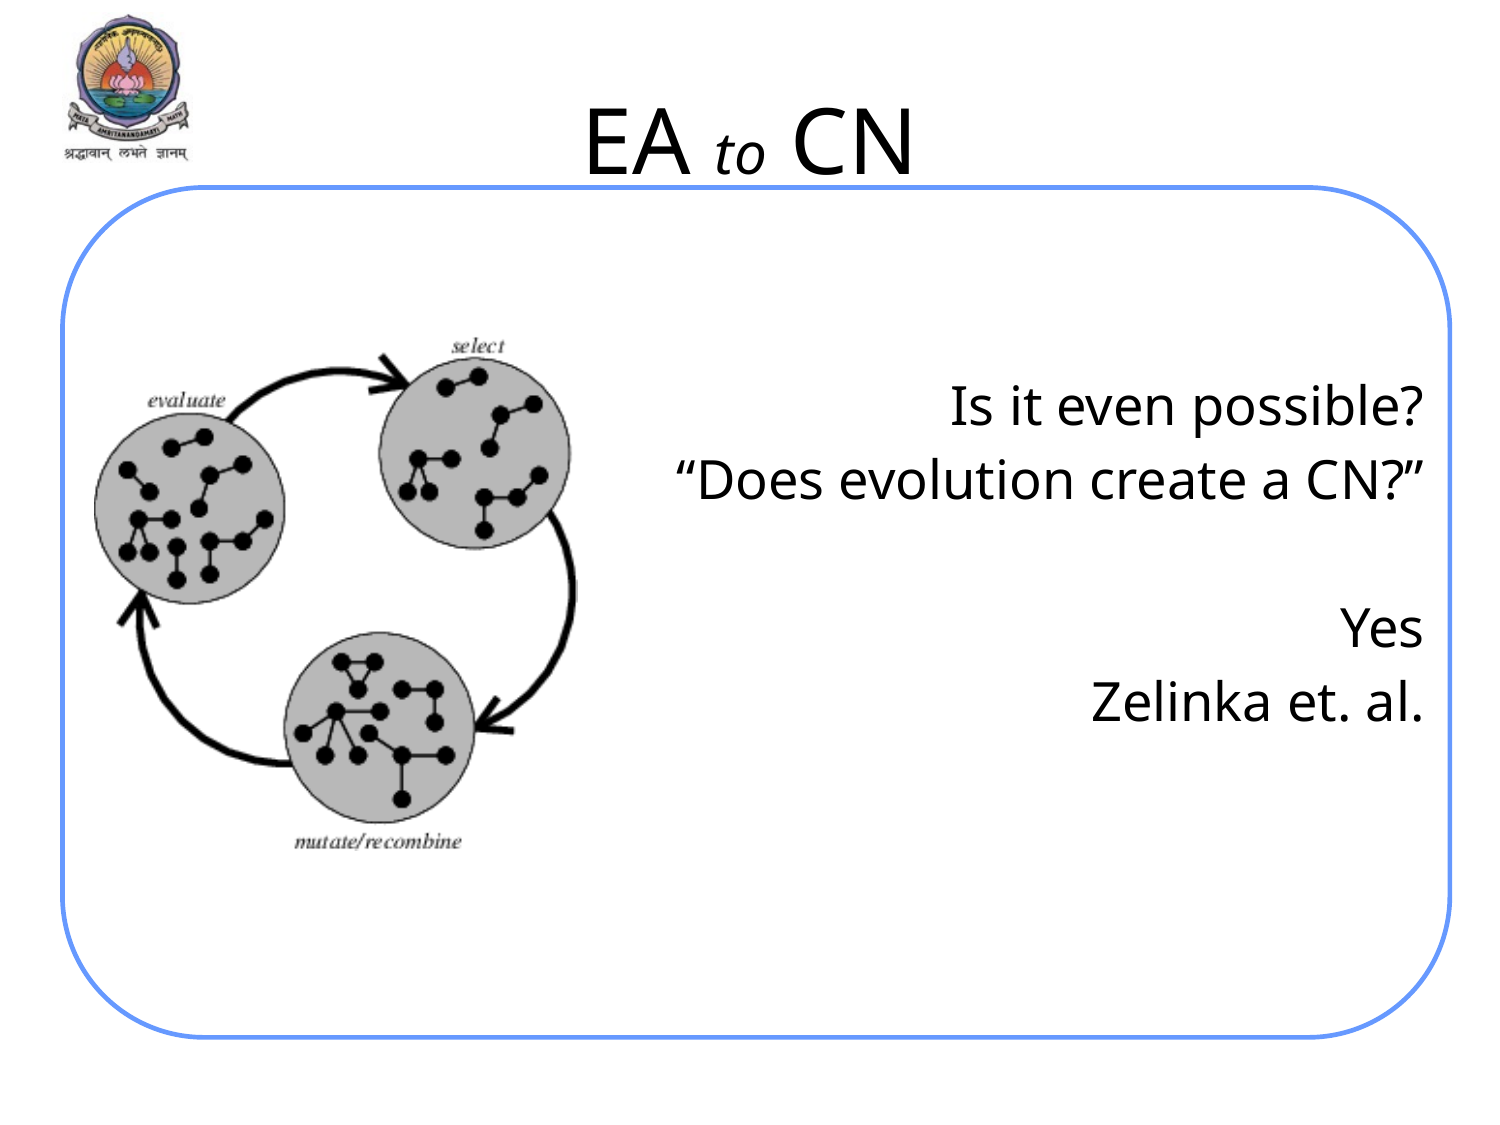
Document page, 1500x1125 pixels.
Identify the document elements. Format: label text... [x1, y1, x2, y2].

title EA to CN [75, 44, 1425, 233]
subtitle Is it even possible? “Does evolution create a CN?” Yes Zelinka et. al. [75, 263, 1425, 916]
picture [62, 12, 193, 163]
